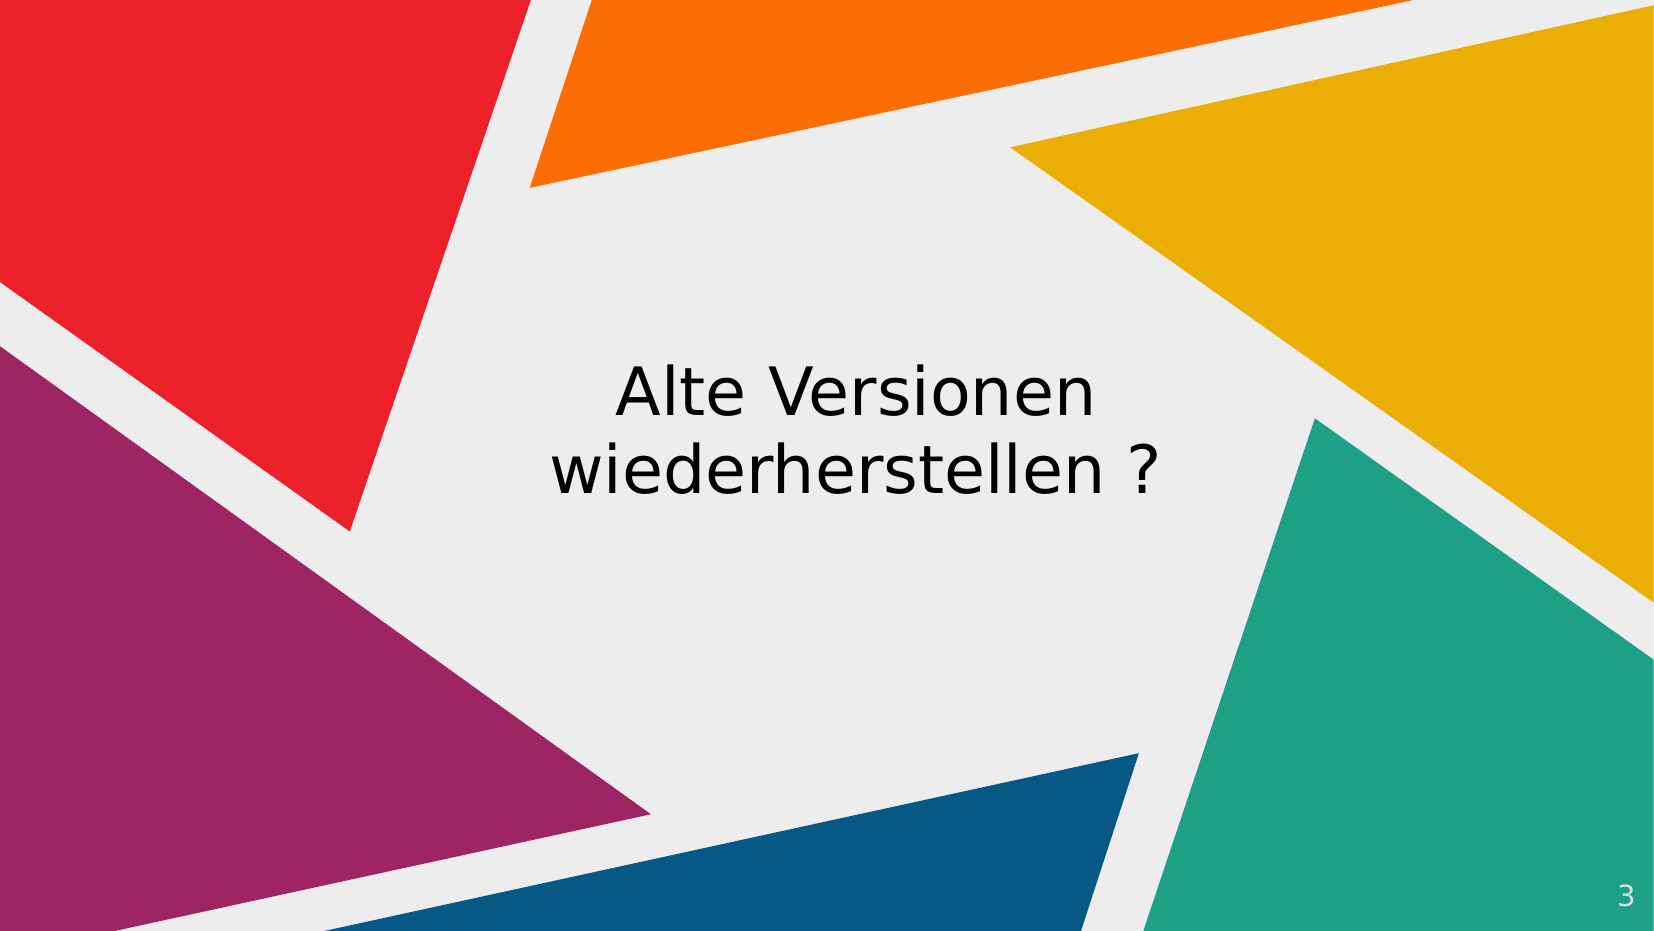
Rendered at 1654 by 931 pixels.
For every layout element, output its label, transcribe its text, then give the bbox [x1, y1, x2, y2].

list Alte Versionen wiederherstellen ? [389, 353, 1252, 532]
